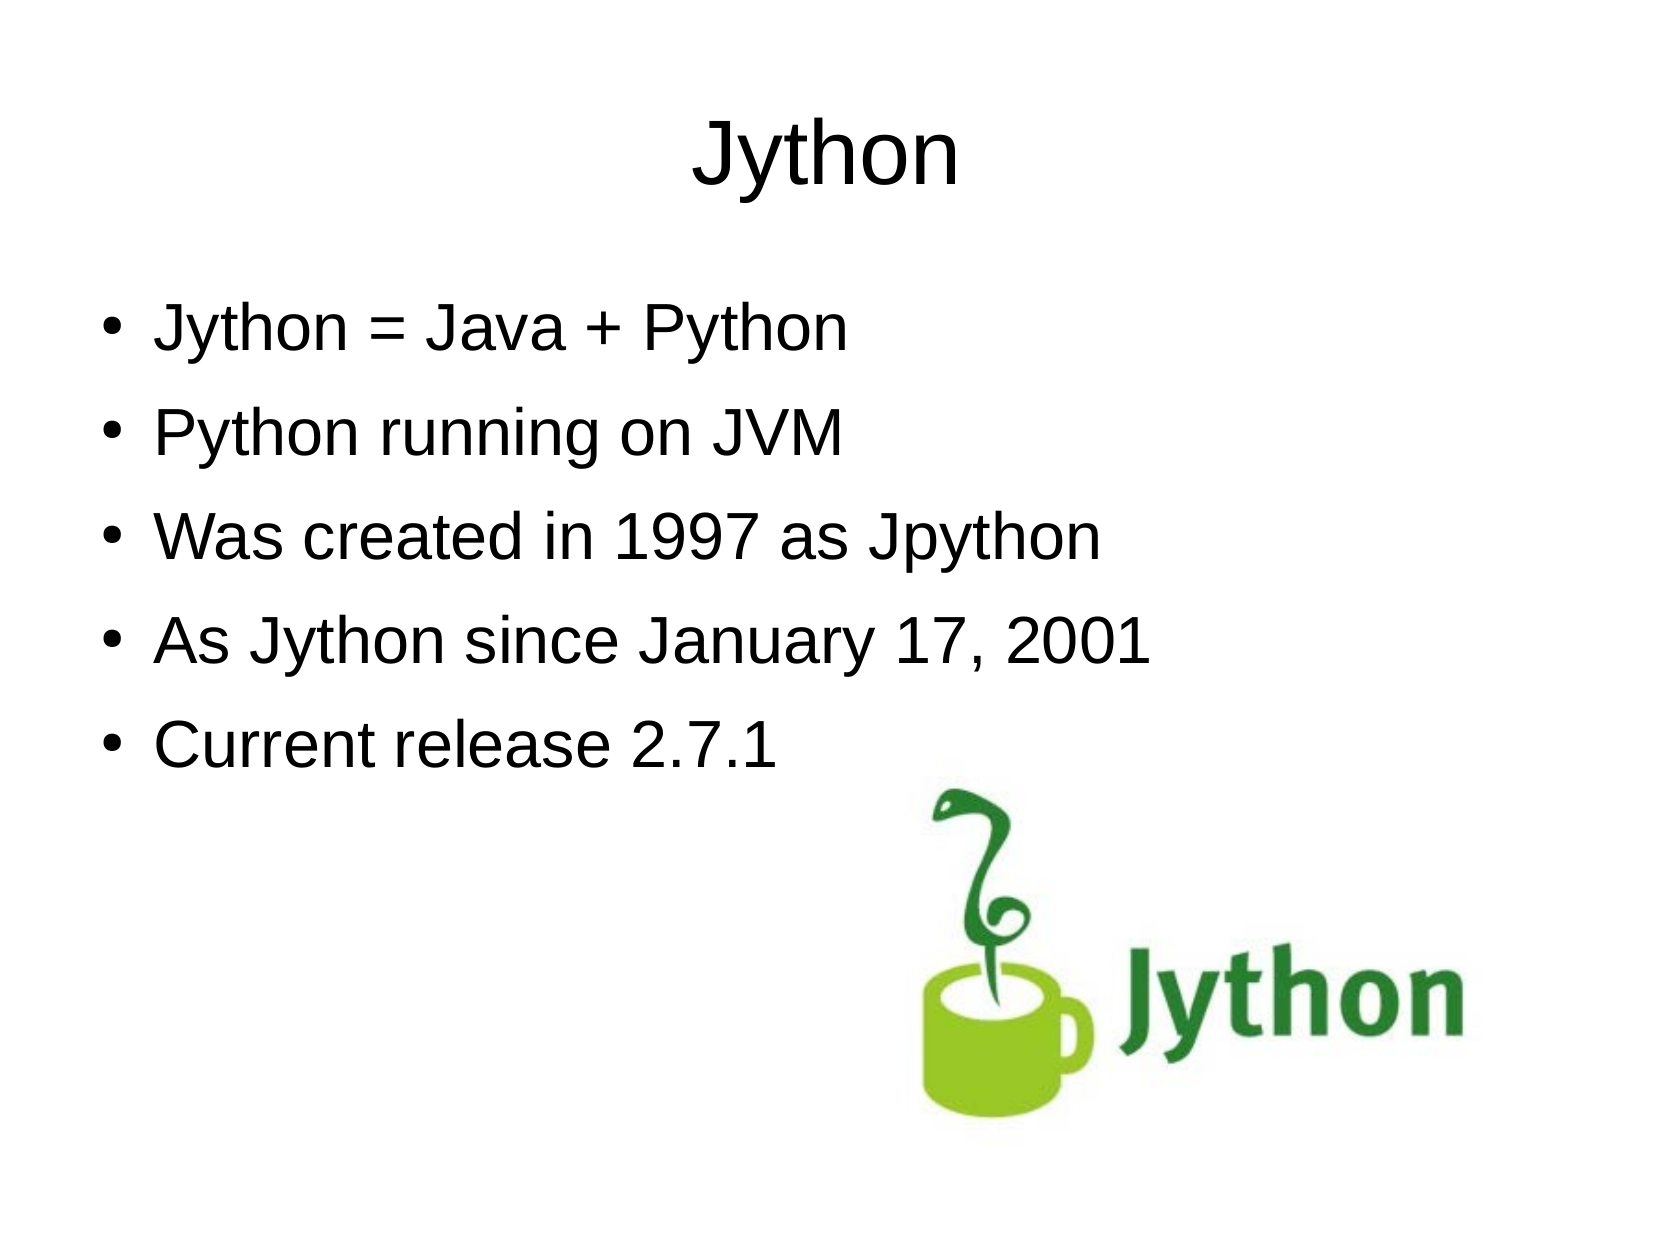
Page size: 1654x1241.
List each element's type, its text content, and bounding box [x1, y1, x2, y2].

list Jython = Java + Python Python running on JVM Was created in 1997 as Jpython As Jython since January 17, 2001 Current release 2.7.1 [82, 290, 1571, 1010]
picture [847, 732, 1548, 1158]
title Jython [82, 49, 1571, 257]
